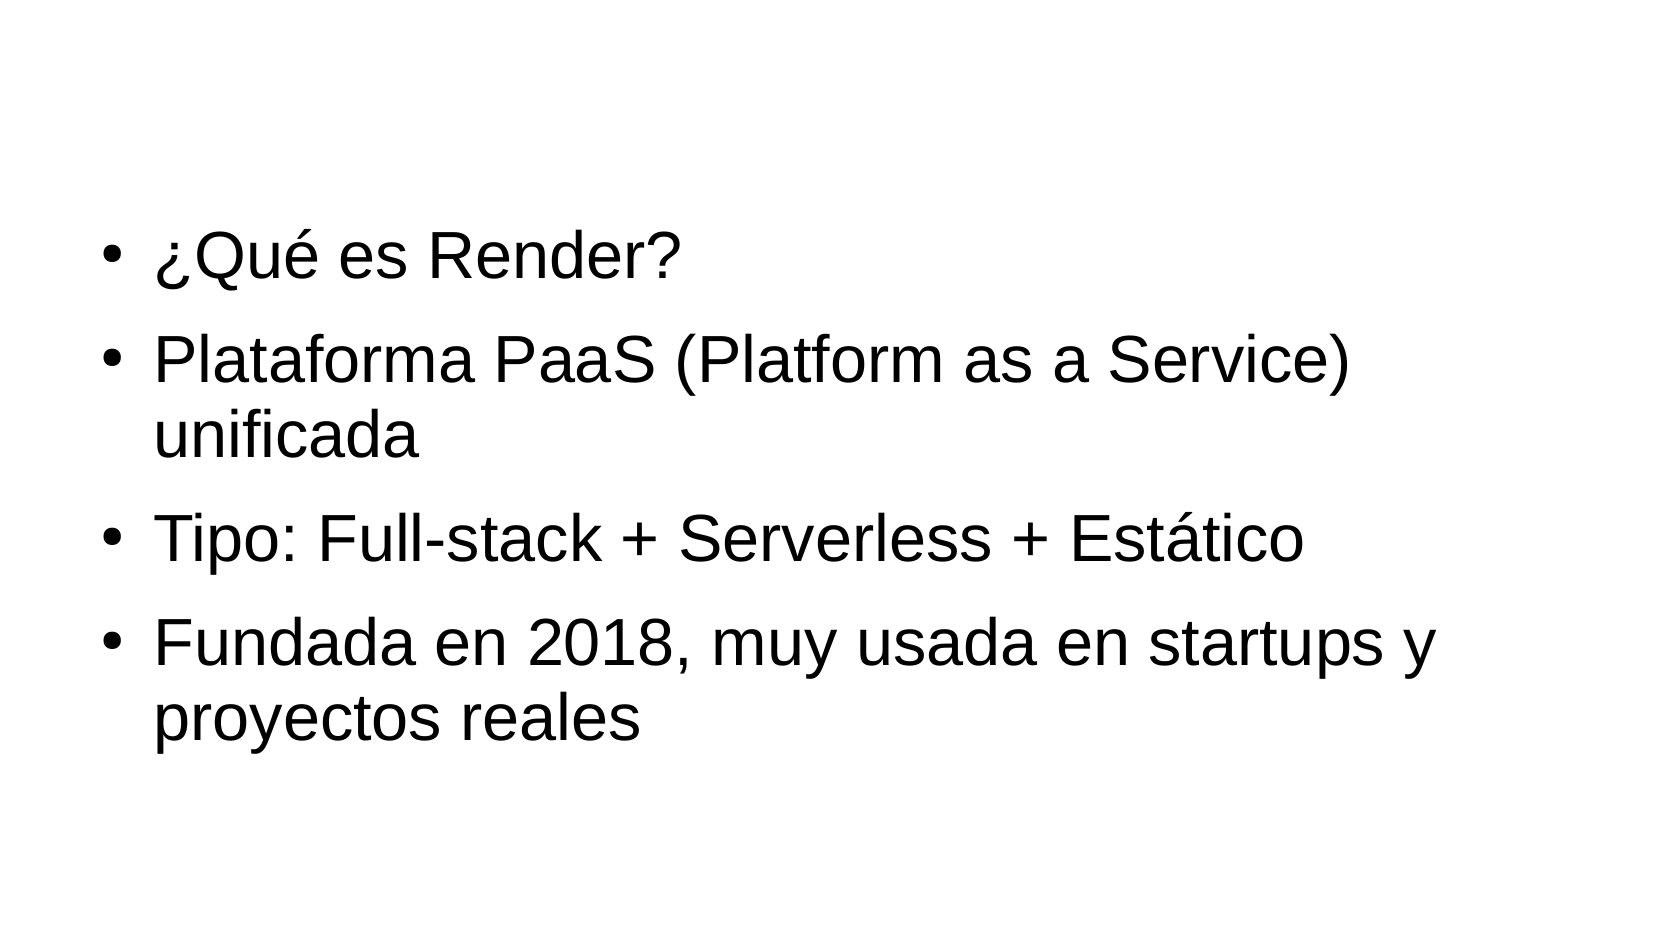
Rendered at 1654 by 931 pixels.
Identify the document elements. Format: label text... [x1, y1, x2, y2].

list ¿Qué es Render? Plataforma PaaS (Platform as a Service) unificada Tipo: Full-stack + Serverless + Estático Fundada en 2018, muy usada en startups y proyectos reales [82, 217, 1571, 758]
